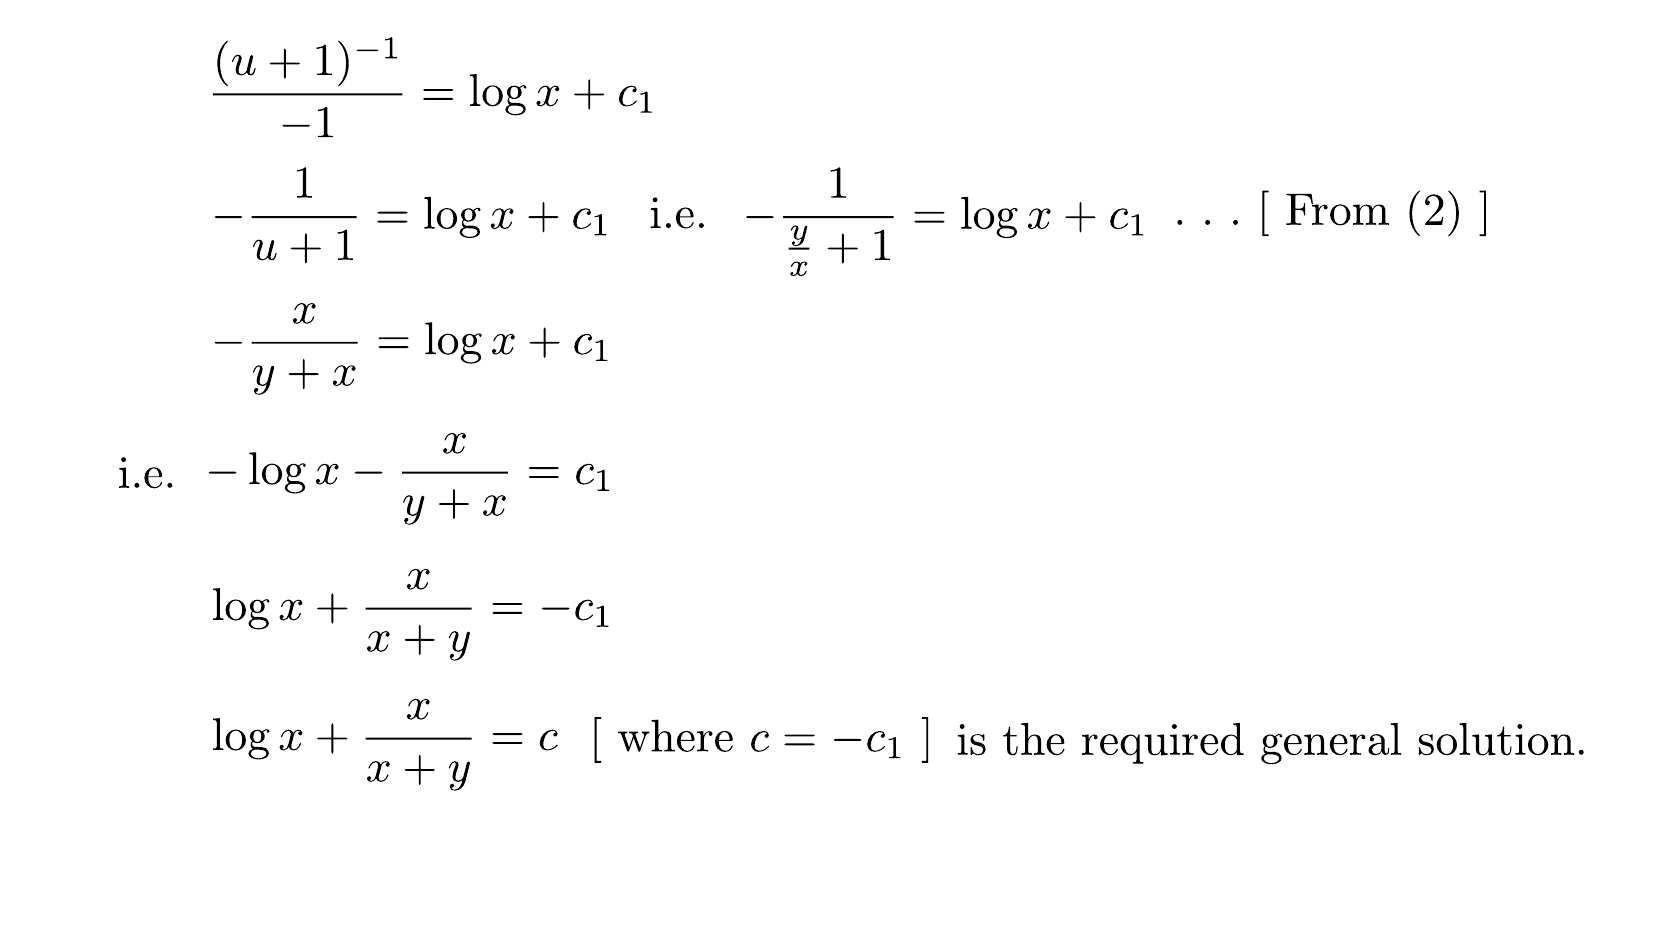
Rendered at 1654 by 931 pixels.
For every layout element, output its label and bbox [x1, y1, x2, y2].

text_box [650, 197, 704, 229]
subtitle [47, 28, 1623, 896]
text_box [213, 698, 558, 791]
text_box [212, 303, 608, 395]
text_box [957, 722, 1584, 765]
text_box [591, 717, 929, 763]
text_box [213, 167, 607, 264]
text_box [207, 432, 610, 525]
text_box [119, 457, 173, 489]
text_box [744, 167, 1144, 277]
text_box [213, 568, 609, 661]
text_box [212, 37, 653, 138]
text_box [1175, 190, 1486, 237]
